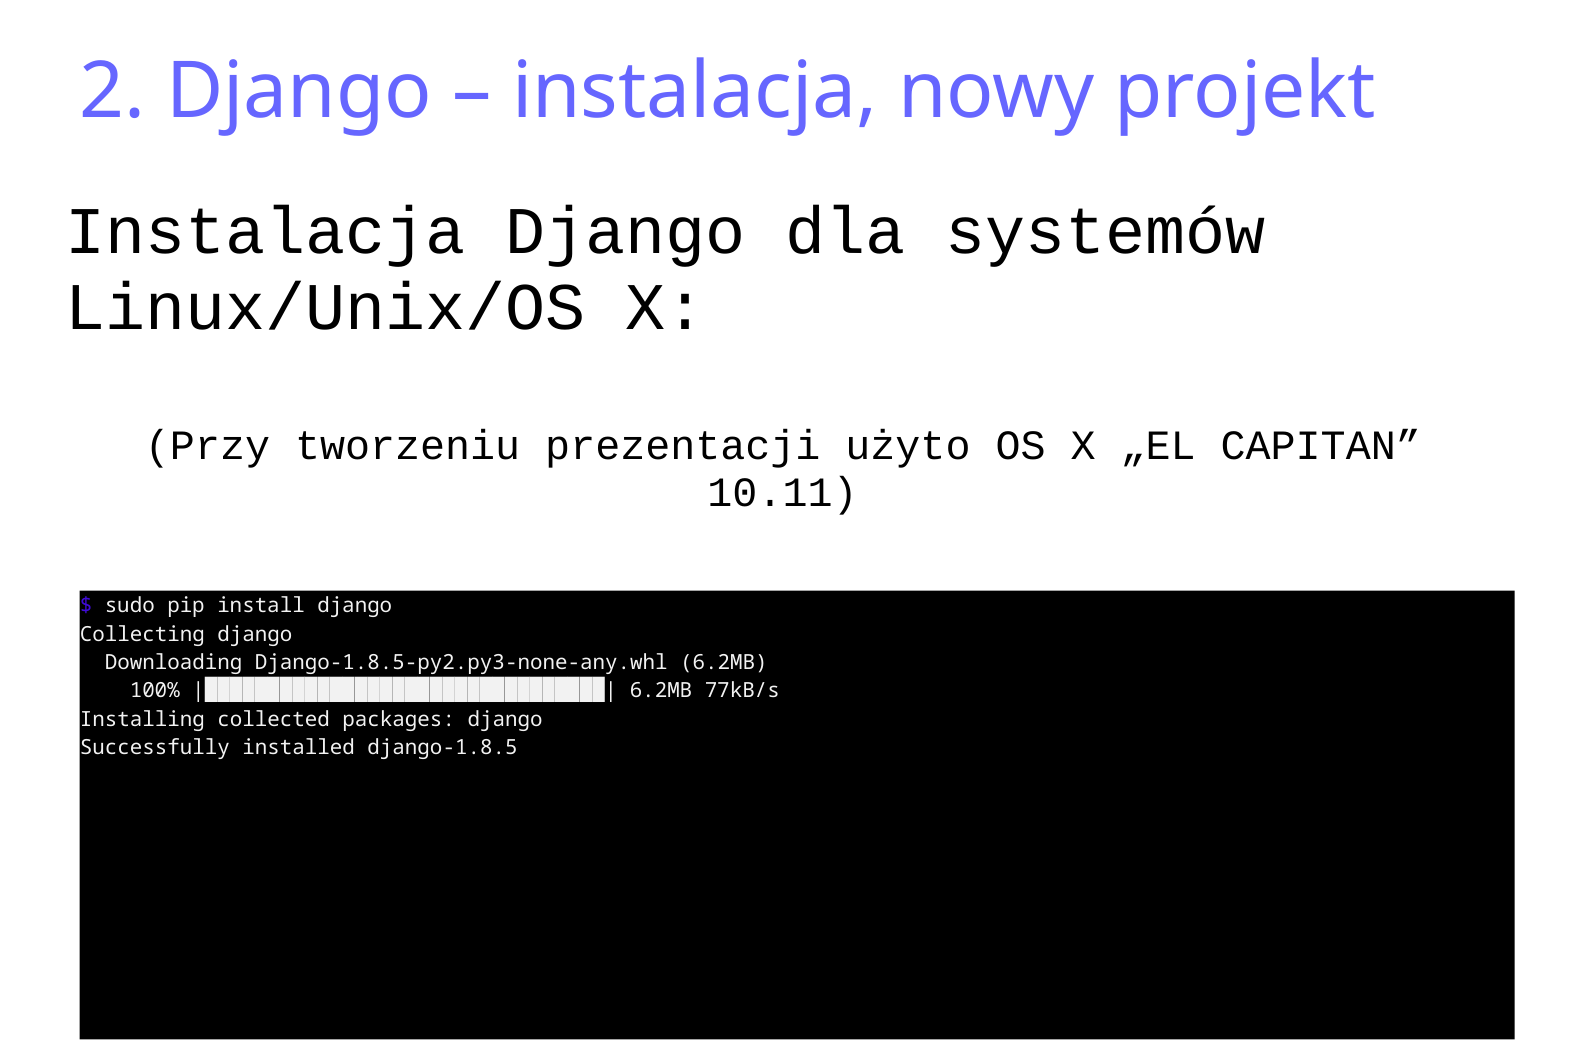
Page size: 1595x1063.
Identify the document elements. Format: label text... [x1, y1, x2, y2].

subtitle $ sudo pip install django Collecting django Downloading Django-1.8.5-py2.py3-none-any.whl (6.2MB) 100% |████████████████████████████████| 6.2MB 77kB/s Installing collected packages: django Successfully installed django-1.8.5 [79, 590, 1515, 1040]
text_box Instalacja Django dla systemów Linux/Unix/OS X: (Przy tworzeniu prezentacji użyto OS X „EL CAPITAN” 10.11) [65, 198, 1501, 549]
title 2. Django – instalacja, nowy projekt [79, 7, 1515, 255]
